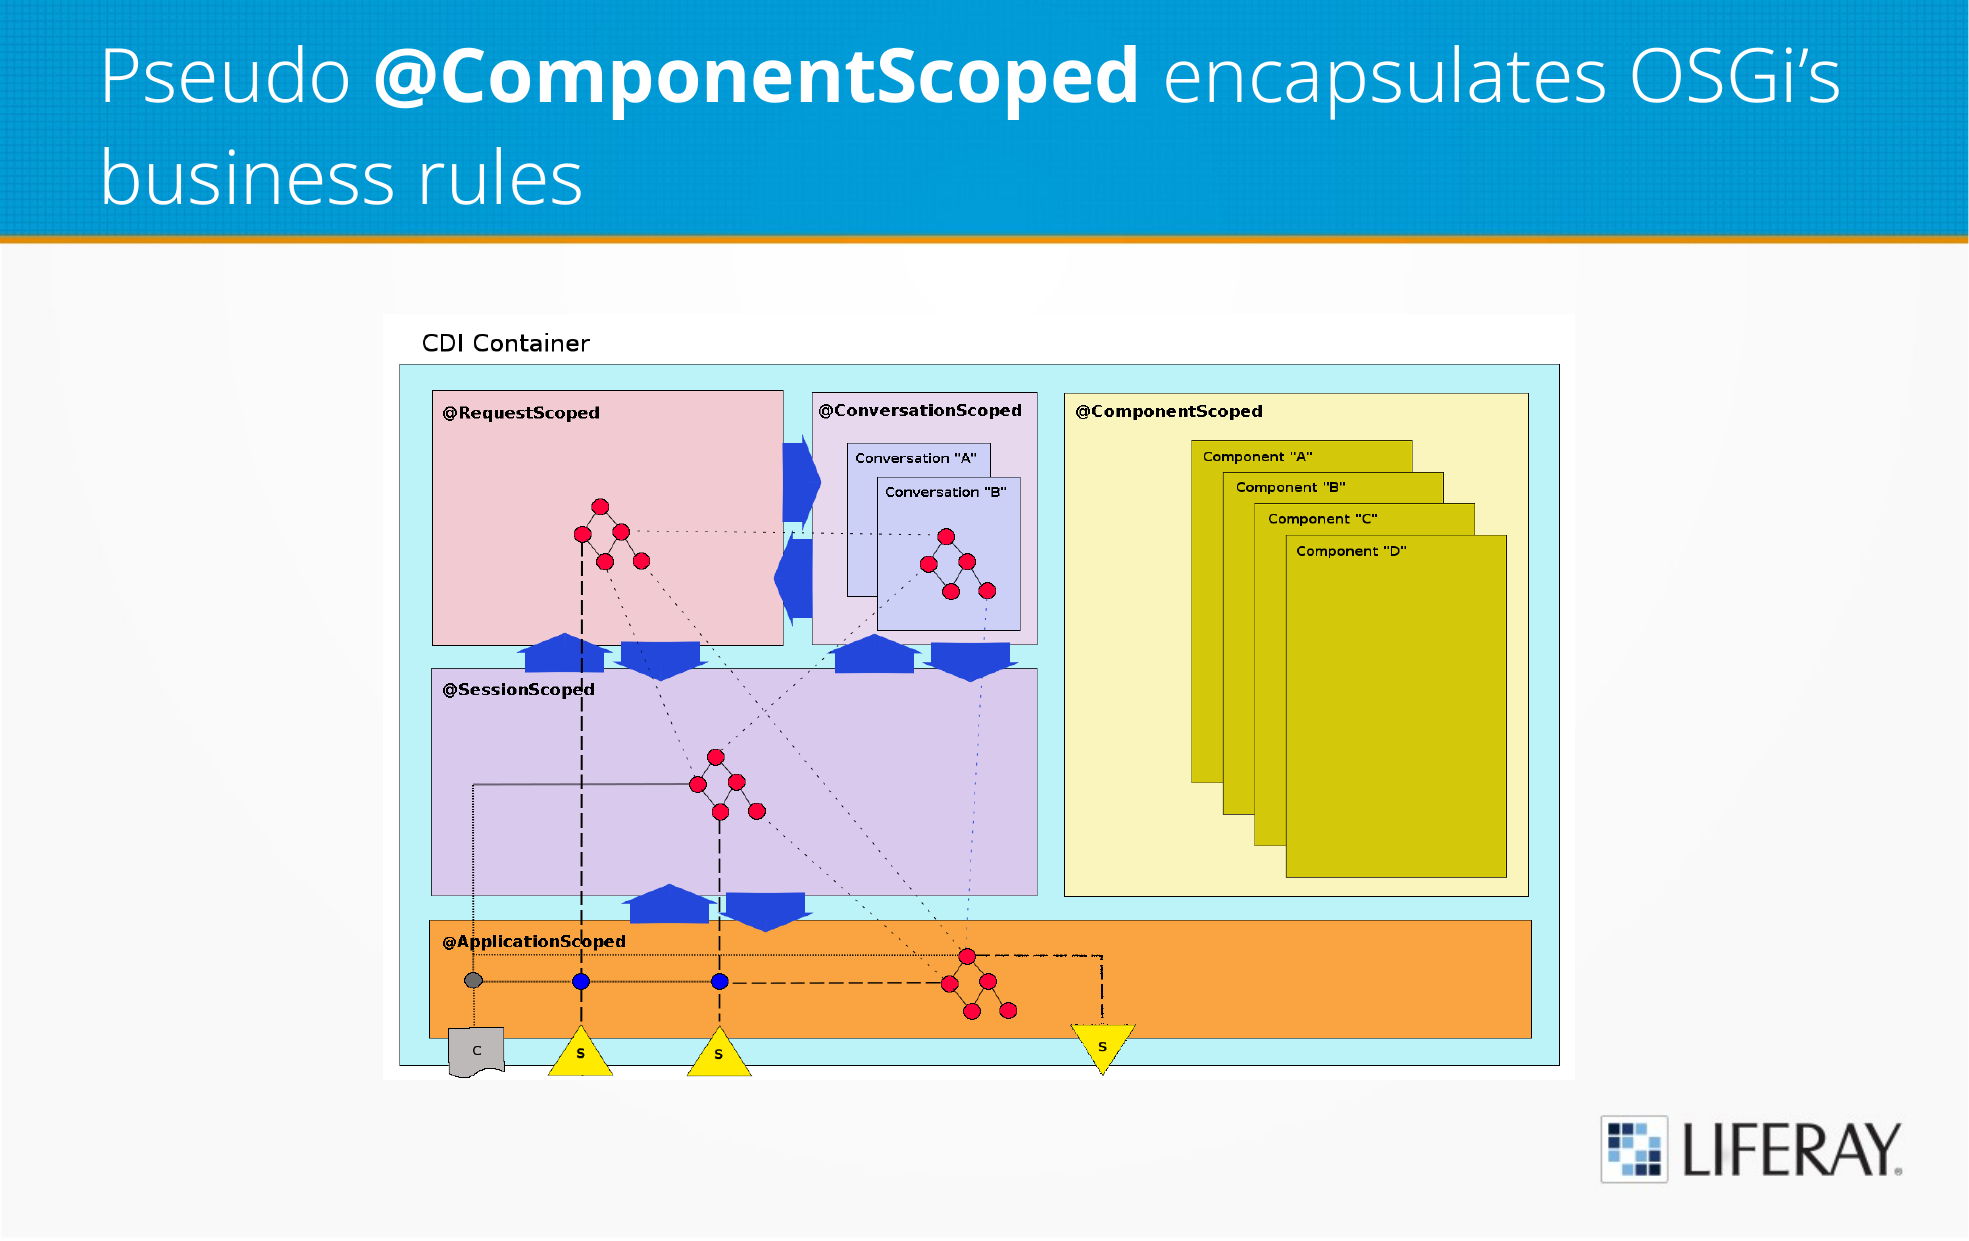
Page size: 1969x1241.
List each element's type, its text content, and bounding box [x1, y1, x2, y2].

title Pseudo @ComponentScoped encapsulates OSGi’s business rules [98, 19, 1870, 227]
picture [0, 233, 1969, 1241]
